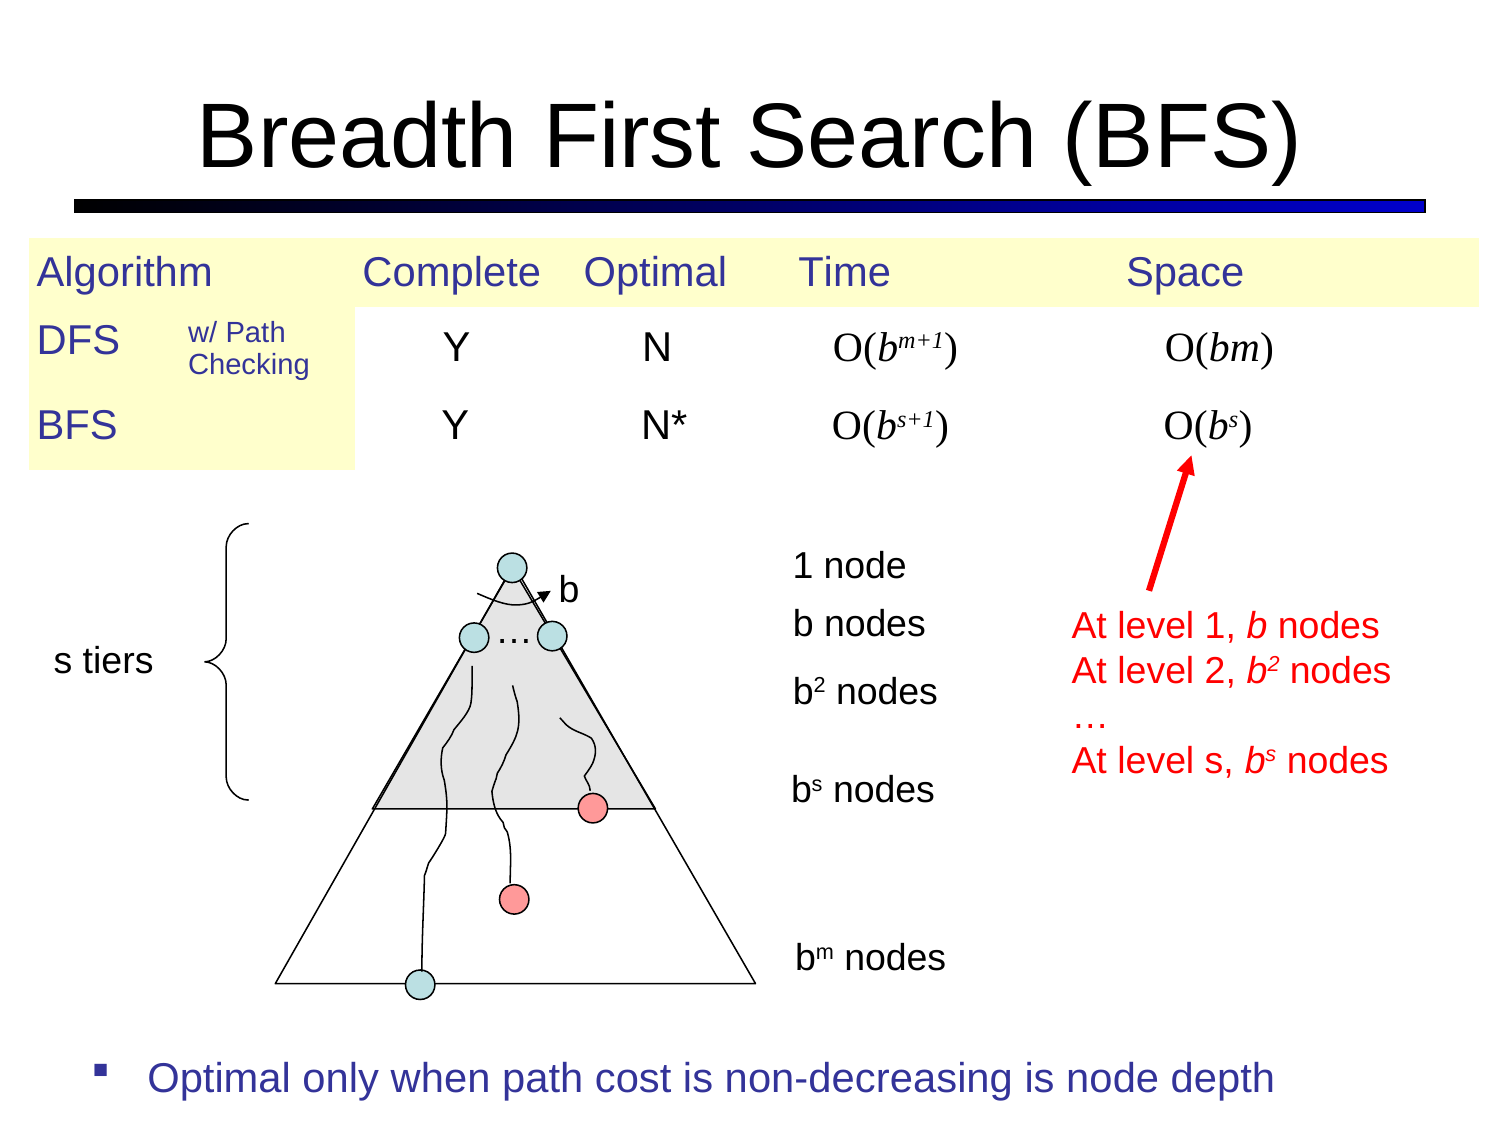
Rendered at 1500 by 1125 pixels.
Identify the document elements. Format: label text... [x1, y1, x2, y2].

table_cell [355, 307, 576, 391]
table_cell [576, 391, 791, 470]
text_box Breadth First Search (BFS) [75, 37, 1426, 225]
table_cell [1192, 391, 1479, 470]
text_box Y [427, 311, 528, 378]
text_box [499, 884, 529, 915]
text_box O(bm) [1149, 311, 1376, 378]
text_box Optimal only when path cost is non-decreasing is node depth [76, 470, 1427, 1125]
text_box N* [626, 390, 727, 456]
table_header Complete [355, 238, 576, 307]
text_box 1 node [777, 533, 962, 595]
text_box [459, 622, 480, 653]
text_box [497, 553, 527, 583]
text_box [405, 969, 435, 1000]
text_box At level 1, b nodes At level 2, b2 nodes … At level s, bs nodes [1056, 592, 1467, 789]
text_box N [627, 311, 728, 378]
table_cell [181, 391, 355, 470]
text_box [537, 621, 567, 651]
table_cell DFS [29, 307, 181, 391]
table_cell [1119, 391, 1189, 470]
table_header Optimal [576, 238, 791, 307]
table_cell [791, 391, 1119, 470]
table_cell BFS [29, 391, 181, 470]
text_box O(bm+1) [818, 311, 1131, 378]
text_box O(bs) [1148, 390, 1375, 456]
table_cell [355, 391, 576, 470]
text_box Y [426, 390, 527, 456]
text_box … [480, 598, 526, 659]
table_header Algorithm [29, 238, 355, 307]
text_box O(bs+1) [817, 390, 1130, 456]
text_box b [543, 557, 593, 619]
table_cell w/ Path Checking [181, 307, 355, 391]
text_box s tiers [38, 628, 247, 690]
text_box [578, 793, 608, 823]
table_cell [791, 307, 1119, 391]
text_box bs nodes [776, 757, 1016, 819]
text_box … [493, 598, 526, 604]
text_box Optimal only when path cost is non-decreasing is node depth [1153, 470, 1427, 592]
text_box b2 nodes [778, 659, 962, 720]
text_box b nodes [778, 591, 962, 653]
table_header Time [791, 238, 1119, 307]
table_header Space [1119, 238, 1479, 307]
table_cell [1119, 307, 1479, 391]
table_cell [576, 307, 791, 391]
text_box bm nodes [780, 925, 1021, 987]
